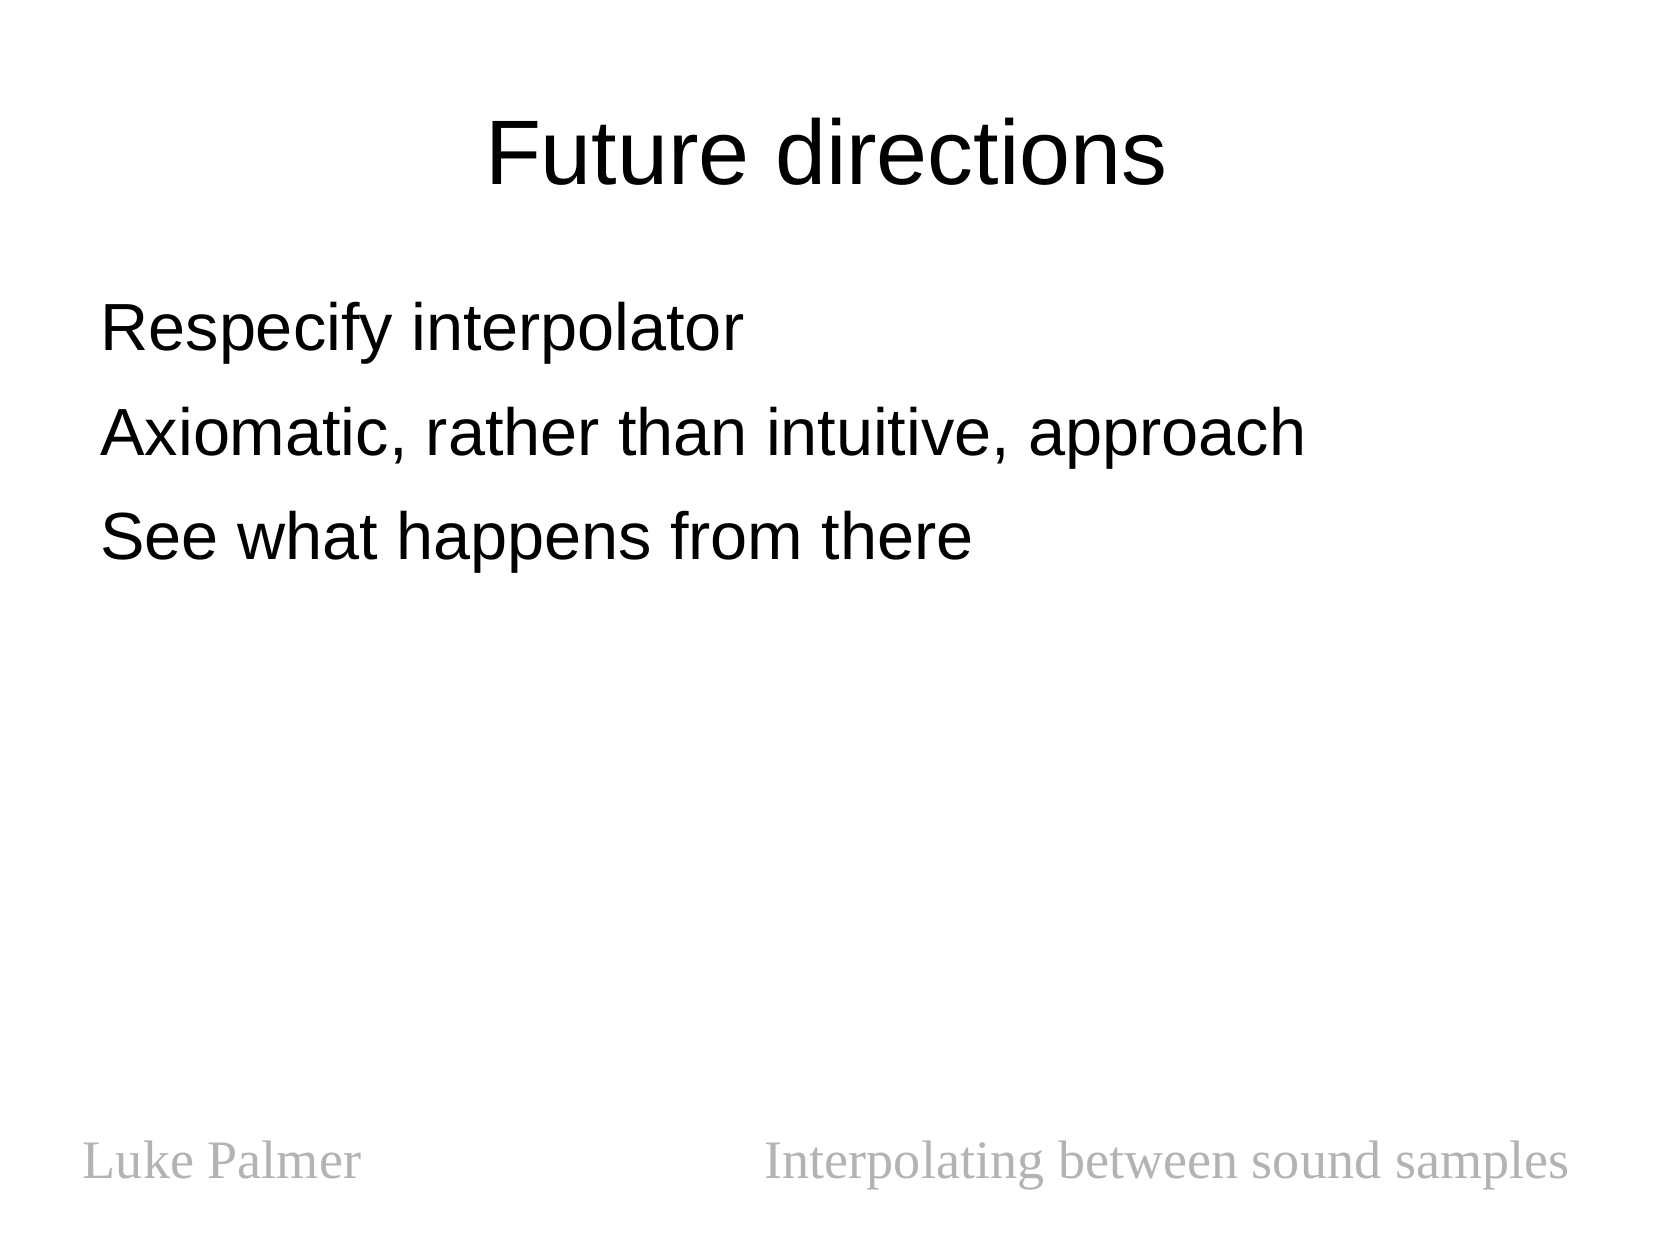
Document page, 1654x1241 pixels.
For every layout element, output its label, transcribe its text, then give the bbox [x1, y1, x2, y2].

list Respecify interpolator Axiomatic, rather than intuitive, approach See what happens from there [82, 290, 1571, 1109]
title Future directions [82, 49, 1571, 257]
